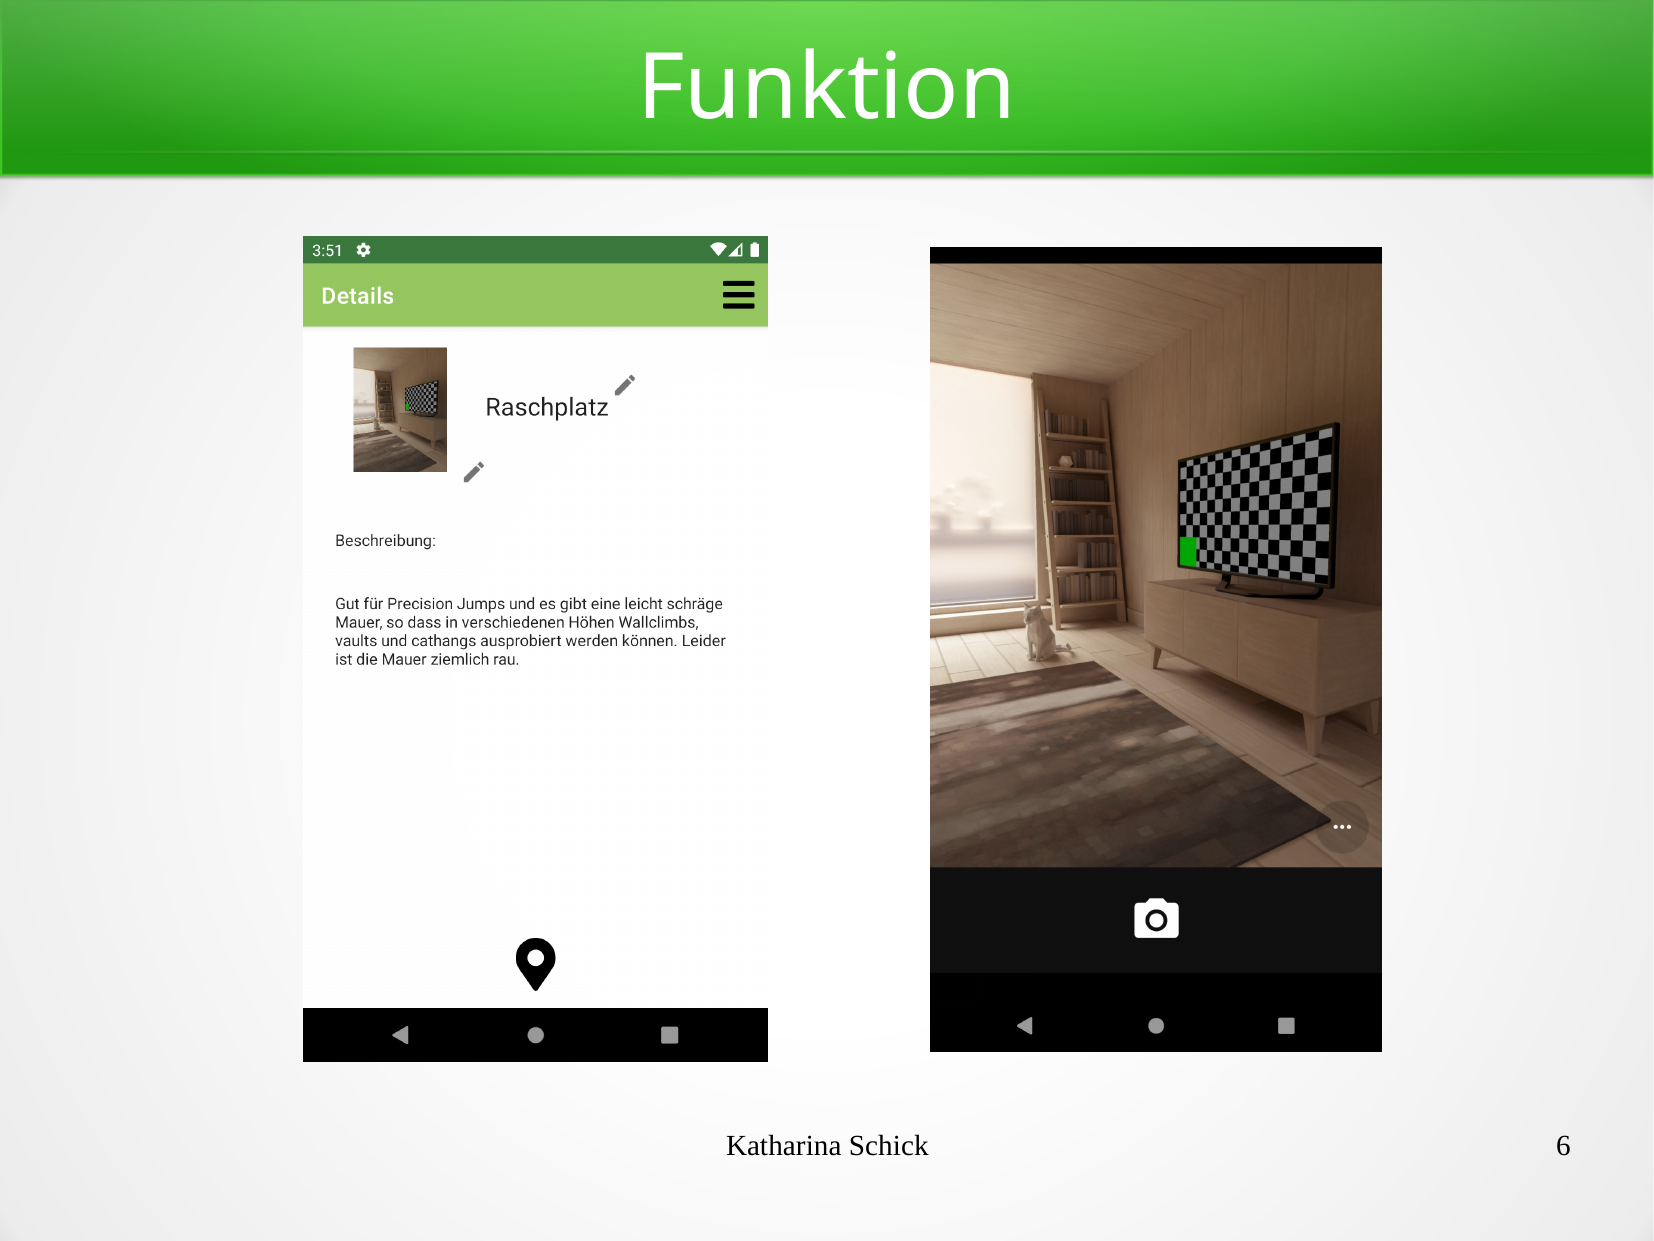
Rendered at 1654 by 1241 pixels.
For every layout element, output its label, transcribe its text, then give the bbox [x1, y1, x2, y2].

title Funktion [82, 11, 1571, 154]
picture [0, 0, 1654, 1241]
